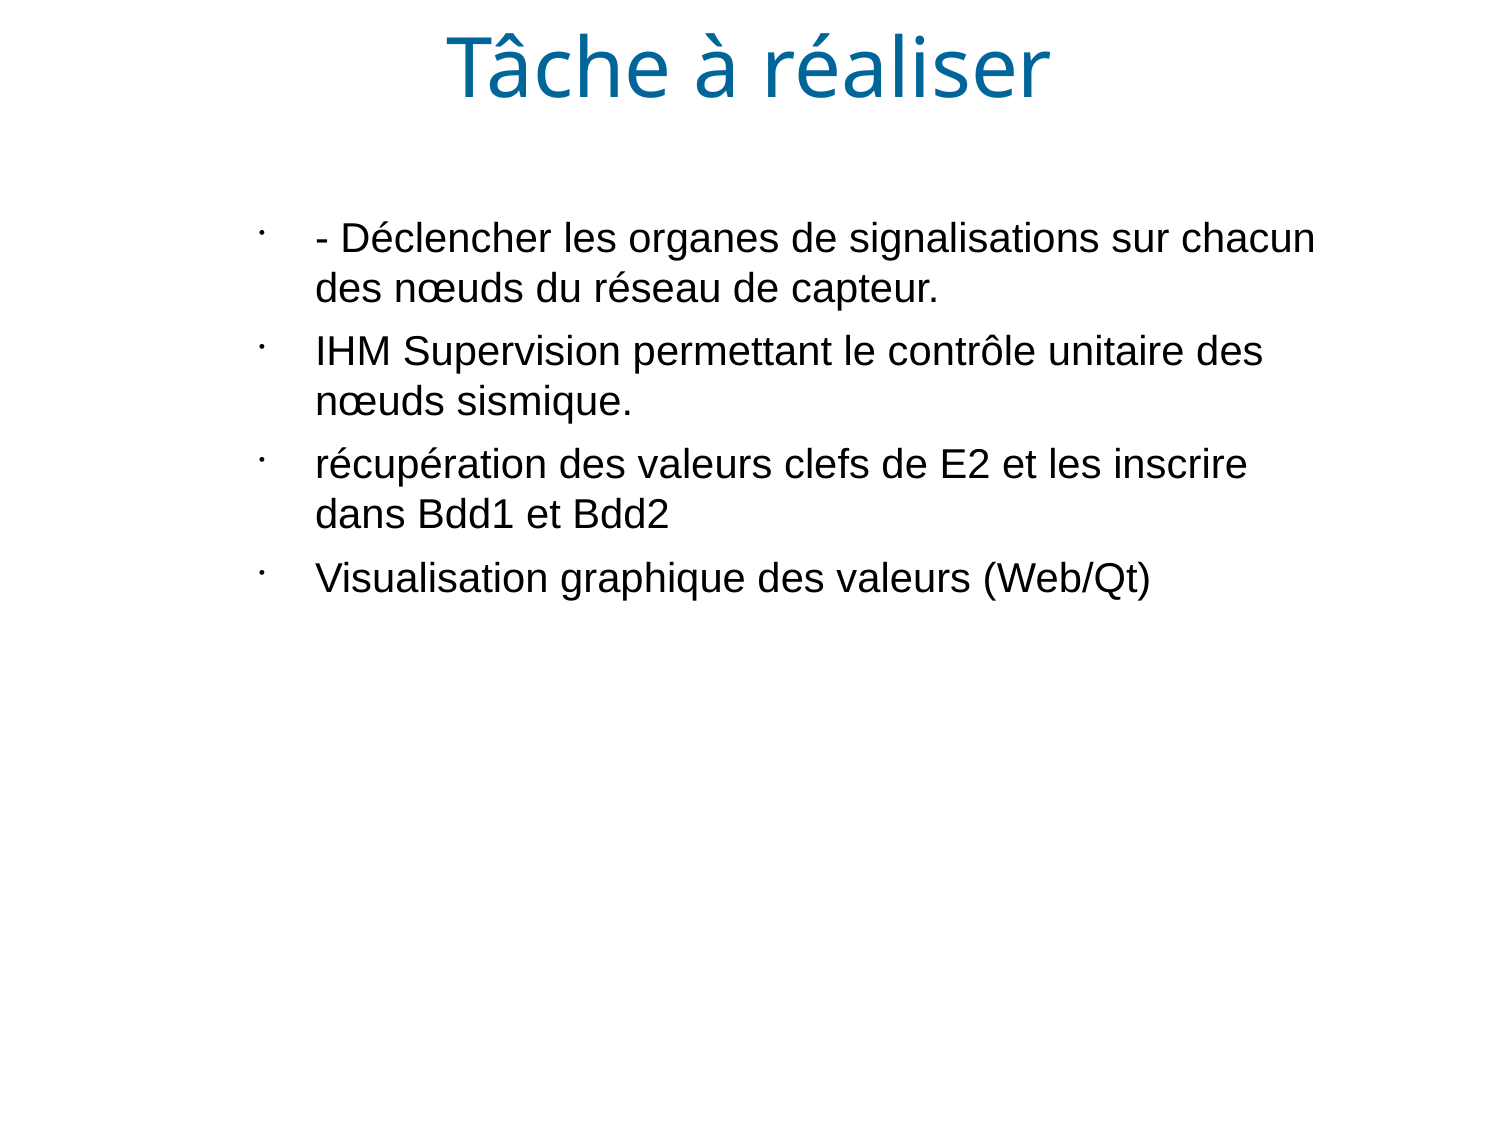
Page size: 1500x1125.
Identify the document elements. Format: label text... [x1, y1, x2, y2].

list - Déclencher les organes de signalisations sur chacun des nœuds du réseau de capteur. IHM Supervision permettant le contrôle unitaire des nœuds sismique. récupération des valeurs clefs de E2 et les inscrire dans Bdd1 et Bdd2 Visualisation graphique des valeurs (Web/Qt) [243, 202, 1359, 1028]
title Tâche à réaliser [75, 7, 1425, 195]
